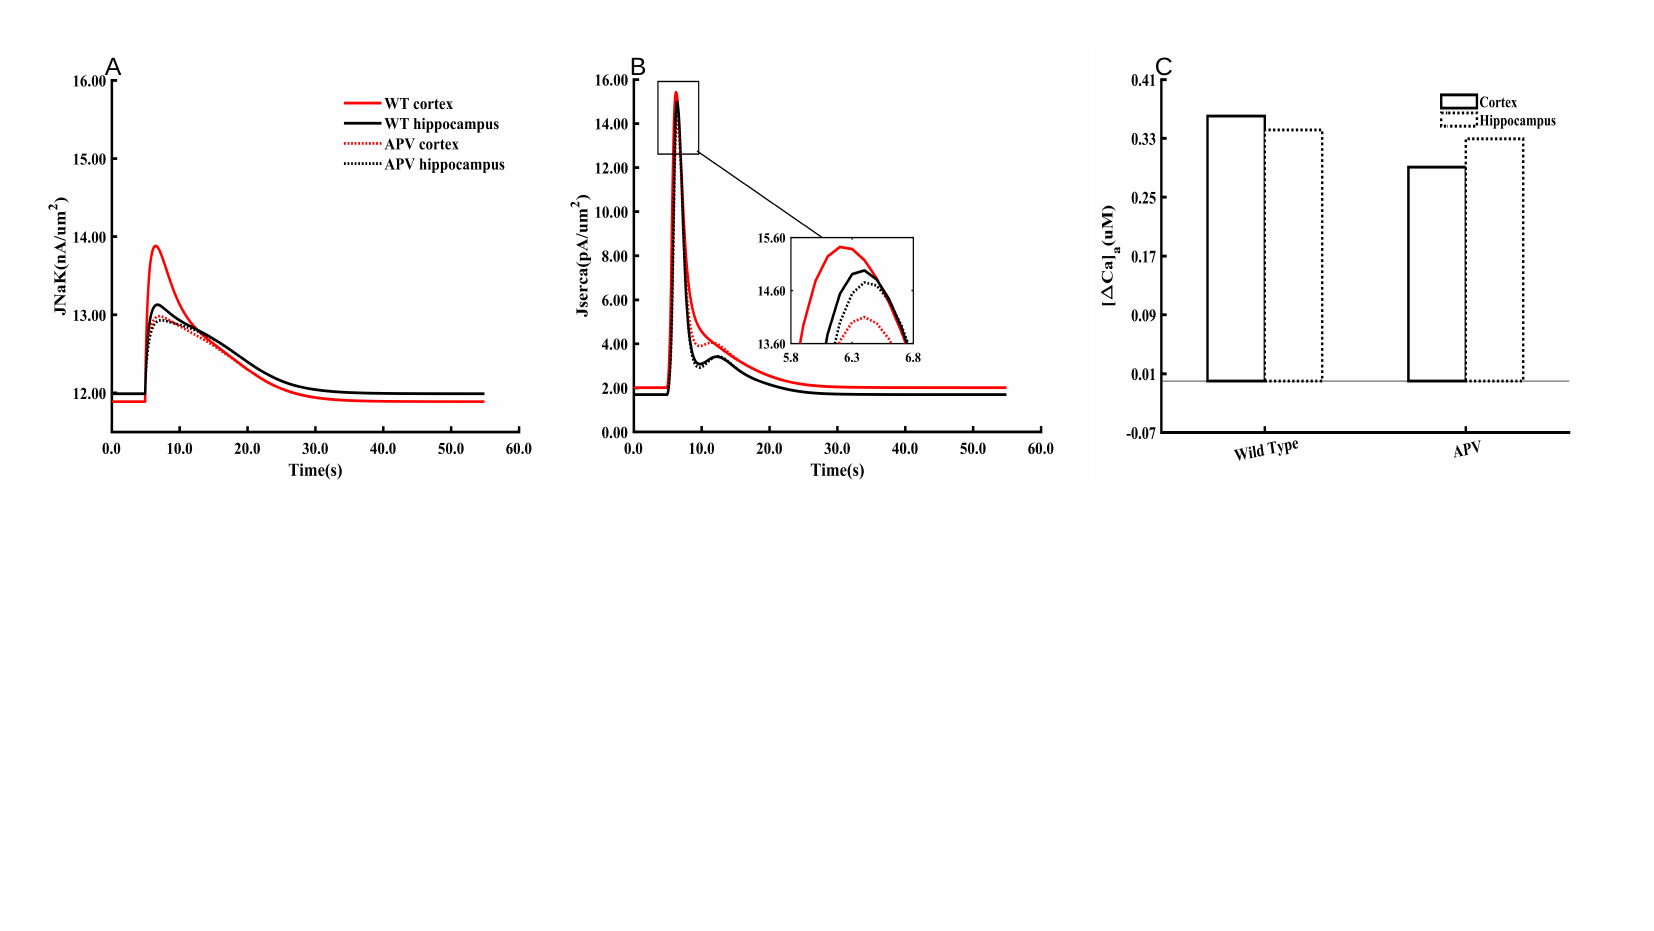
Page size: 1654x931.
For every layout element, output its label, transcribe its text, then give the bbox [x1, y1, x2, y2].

text_box B [615, 45, 721, 88]
text_box A [90, 45, 196, 88]
text_box C [1140, 45, 1246, 88]
picture [1093, 47, 1619, 481]
picture [43, 47, 1091, 481]
